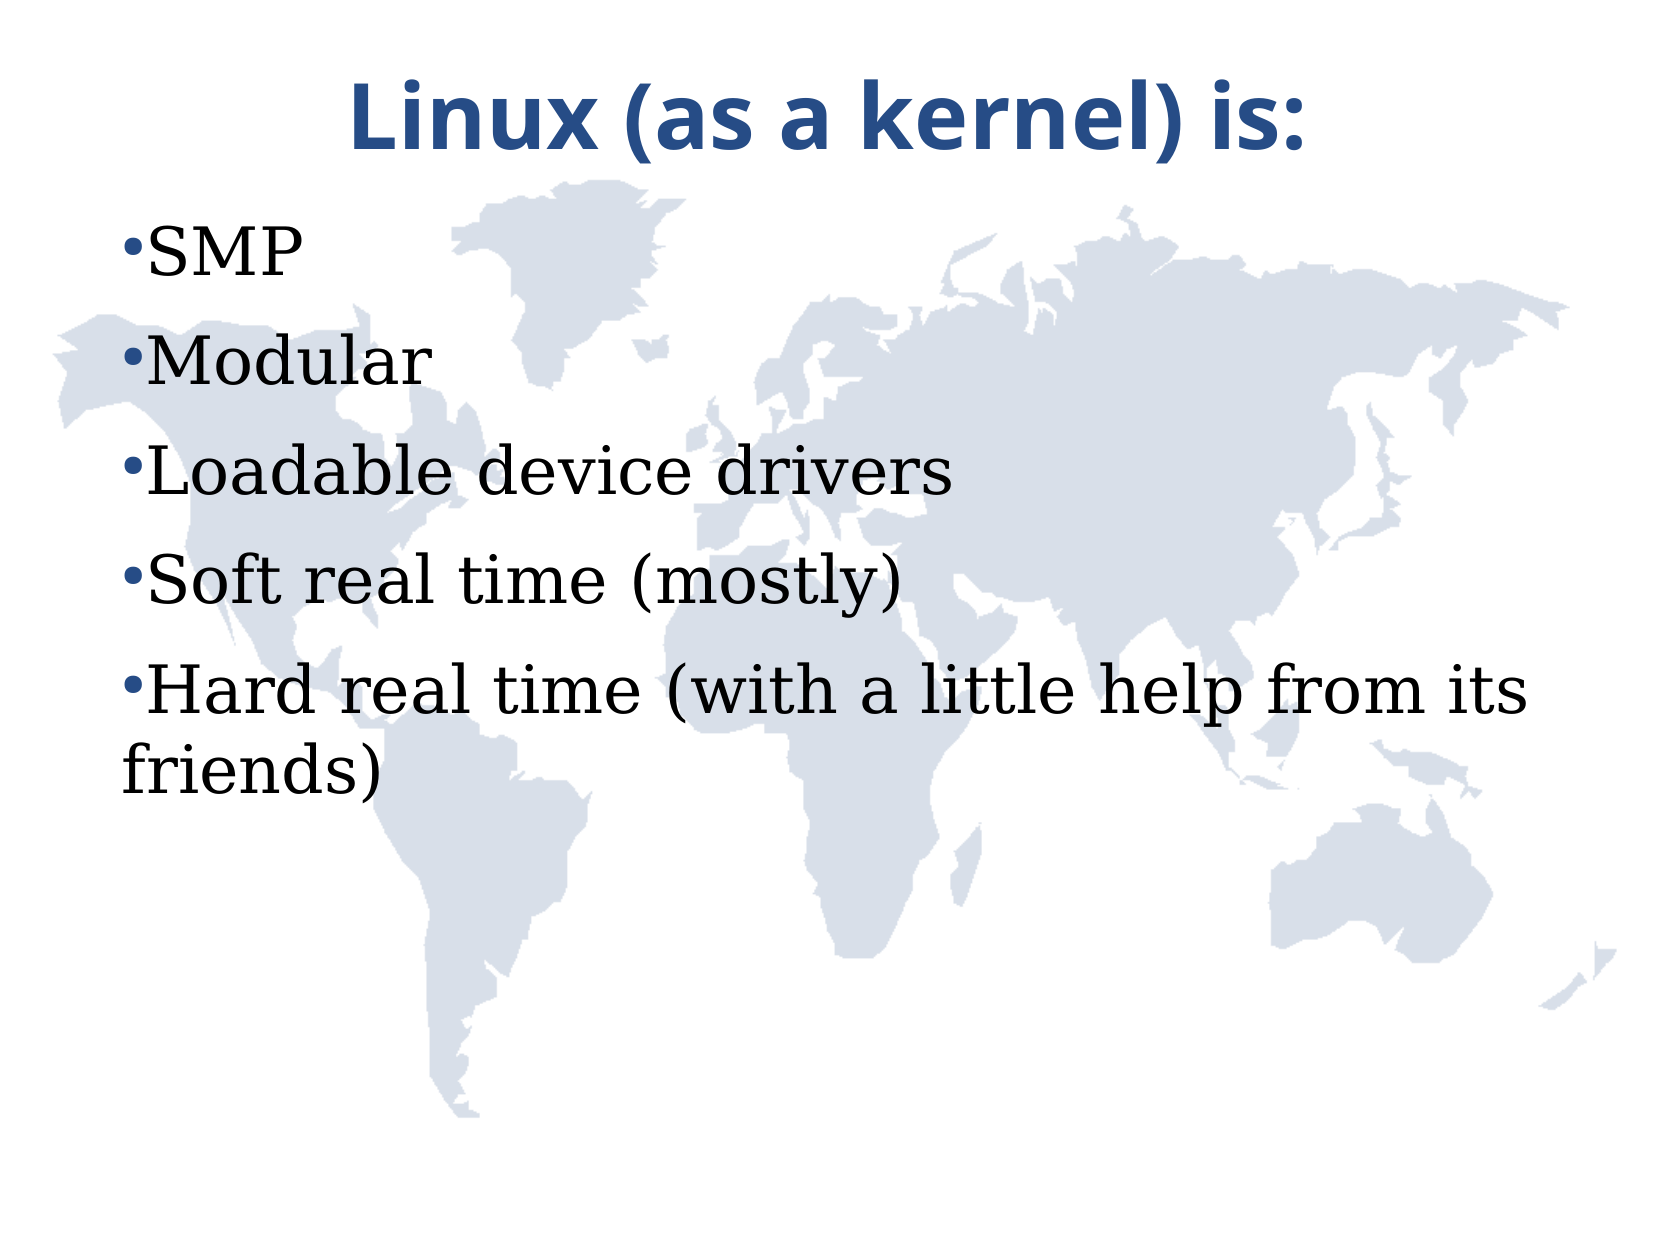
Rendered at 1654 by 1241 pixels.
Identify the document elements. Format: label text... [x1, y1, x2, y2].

title Linux (as a kernel) is: [121, 42, 1534, 184]
list SMP Modular Loadable device drivers Soft real time (mostly) Hard real time (with a little help from its friends) [121, 208, 1534, 1241]
